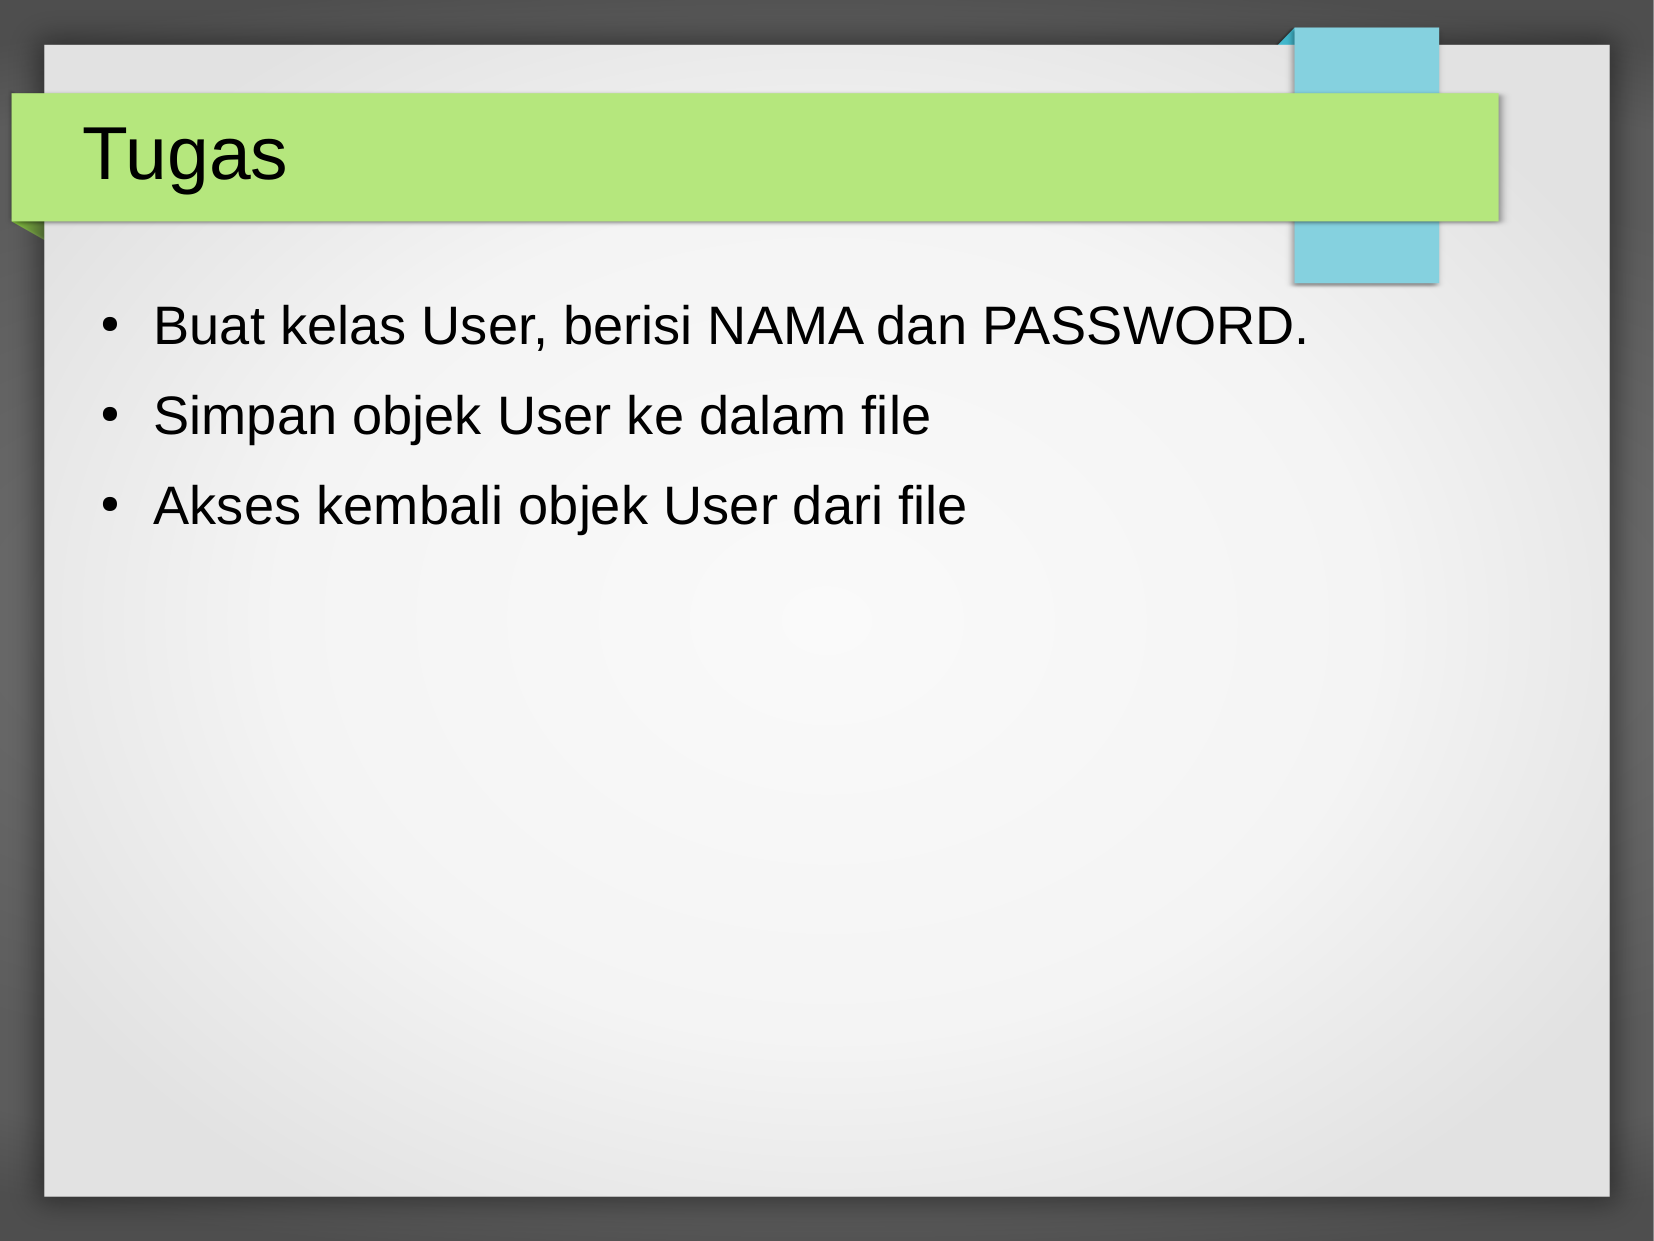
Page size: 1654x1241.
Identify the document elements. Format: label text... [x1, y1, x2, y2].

picture [0, 0, 1654, 1241]
list Buat kelas User, berisi NAMA dan PASSWORD. Simpan objek User ke dalam file Akses kembali objek User dari file [82, 295, 1571, 1015]
title Tugas [82, 94, 1264, 213]
